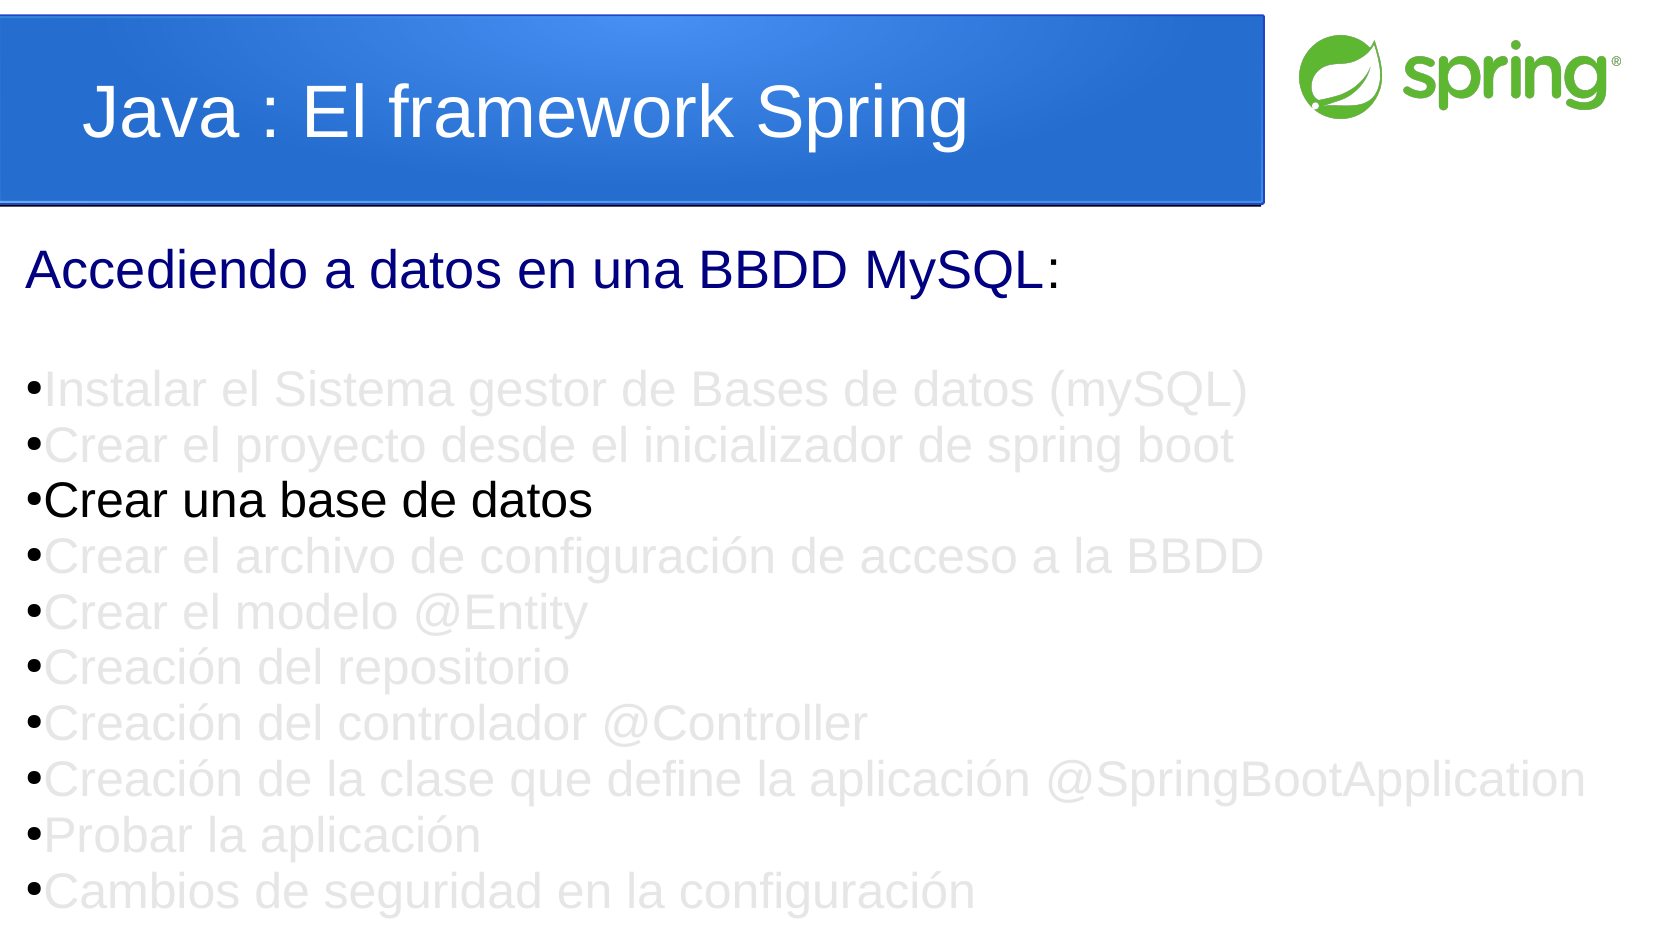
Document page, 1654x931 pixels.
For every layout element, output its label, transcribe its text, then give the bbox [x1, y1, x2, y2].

picture [1299, 35, 1621, 119]
subtitle Accediendo a datos en una BBDD MySQL: Instalar el Sistema gestor de Bases de datos (mySQL) Crear el proyecto desde el inicializador de spring boot Crear una base de datos Crear el archivo de configuración de acceso a la BBDD Crear el modelo @Entity Creación del repositorio Creación del controlador @Controller Creación de la clase que define la aplicación @SpringBootApplication Probar la aplicación Cambios de seguridad en la configuración [25, 164, 1644, 931]
title Java : El framework Spring [82, 35, 1235, 164]
